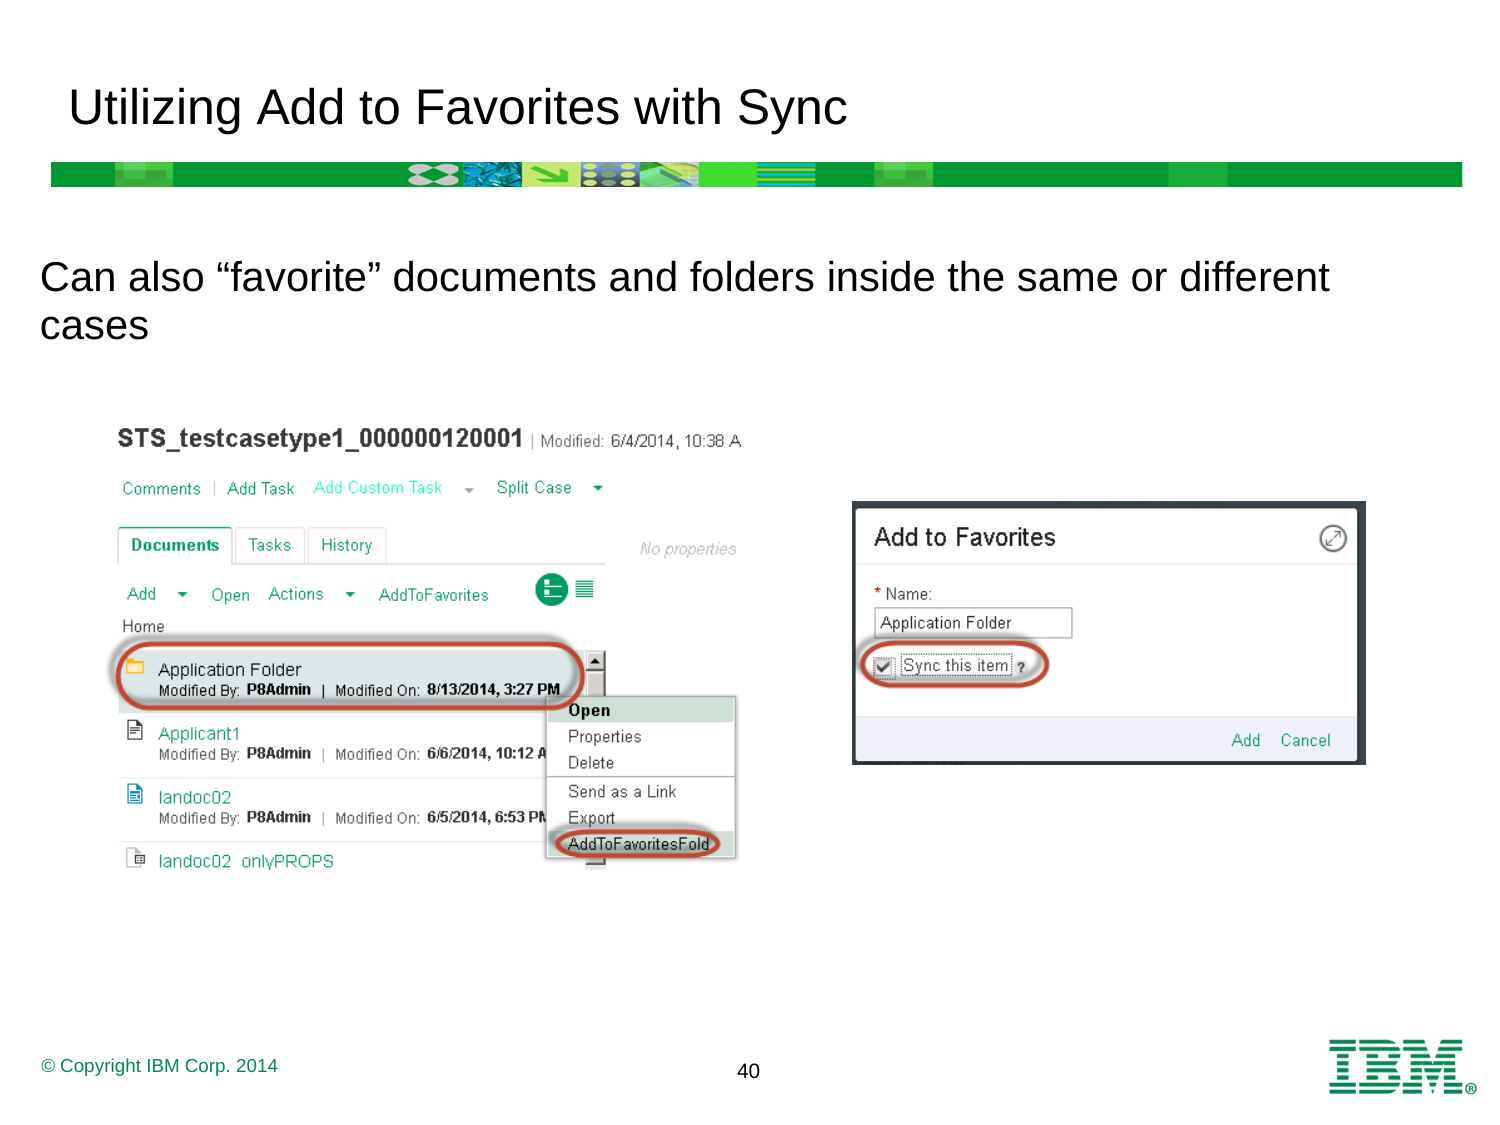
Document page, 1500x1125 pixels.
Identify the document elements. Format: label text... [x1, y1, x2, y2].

picture [50, 161, 1463, 189]
picture [1327, 1037, 1479, 1096]
title Utilizing Add to Favorites with Sync [53, 69, 1239, 144]
picture [105, 412, 741, 871]
picture [852, 501, 1366, 766]
list Can also “favorite” documents and folders inside the same or different cases [24, 243, 1463, 1038]
